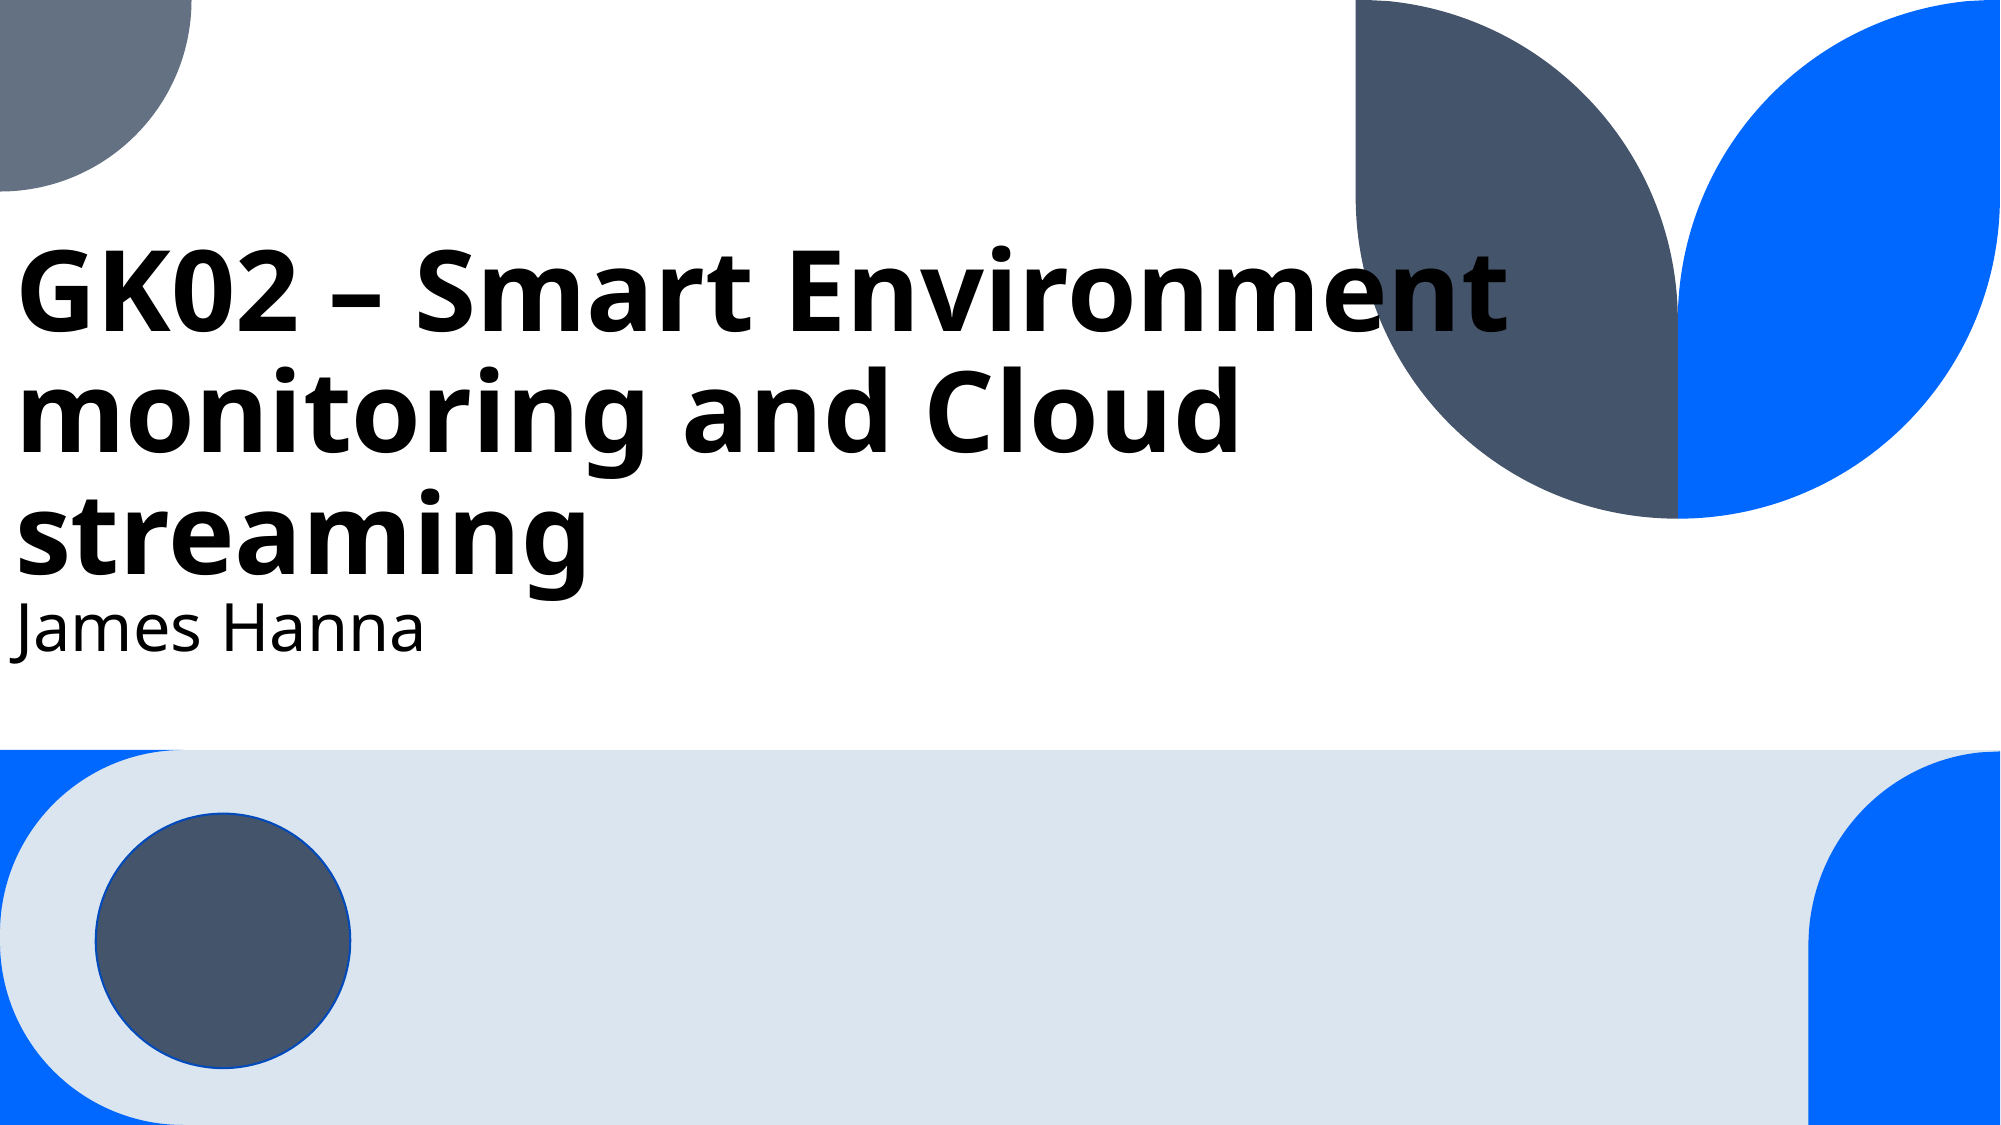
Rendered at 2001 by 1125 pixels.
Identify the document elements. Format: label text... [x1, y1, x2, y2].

subtitle James Hanna [0, 586, 1559, 720]
title GK02 – Smart Environment monitoring and Cloud streaming [0, 214, 1809, 607]
